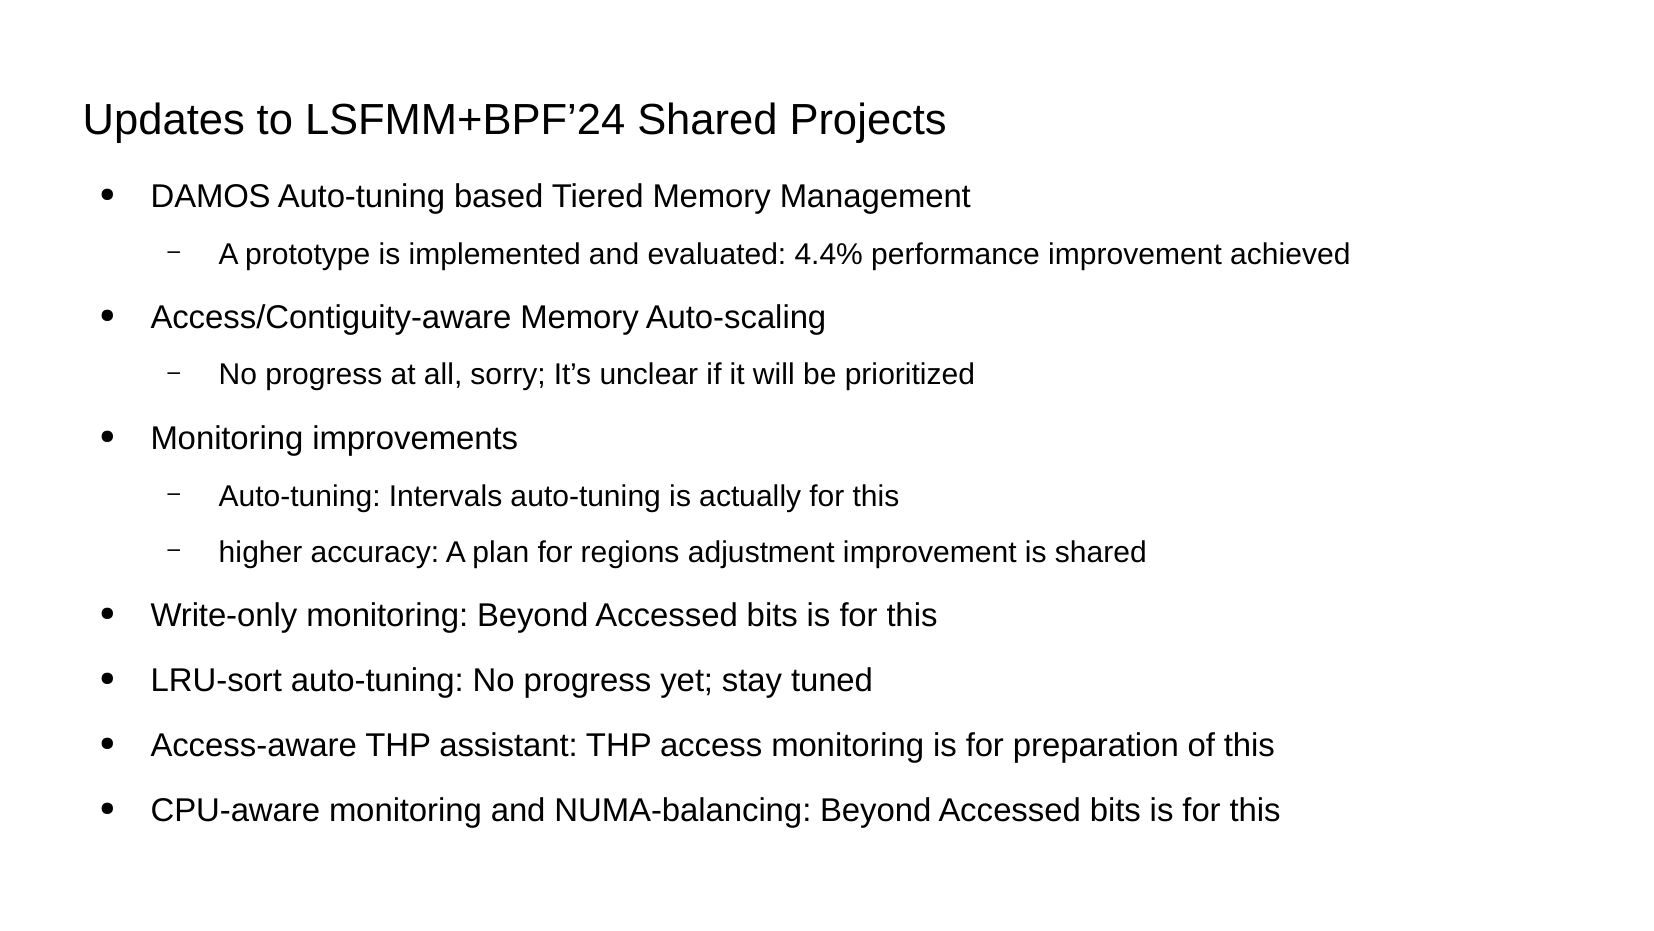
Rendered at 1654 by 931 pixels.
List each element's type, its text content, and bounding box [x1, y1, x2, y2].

title Updates to LSFMM+BPF’24 Shared Projects [82, 81, 1571, 157]
list DAMOS Auto-tuning based Tiered Memory Management A prototype is implemented and evaluated: 4.4% performance improvement achieved Access/Contiguity-aware Memory Auto-scaling No progress at all, sorry; It’s unclear if it will be prioritized Monitoring improvements Auto-tuning: Intervals auto-tuning is actually for this higher accuracy: A plan for regions adjustment improvement is shared Write-only monitoring: Beyond Accessed bits is for this LRU-sort auto-tuning: No progress yet; stay tuned Access-aware THP assistant: THP access monitoring is for preparation of this CPU-aware monitoring and NUMA-balancing: Beyond Accessed bits is for this [82, 177, 1571, 833]
